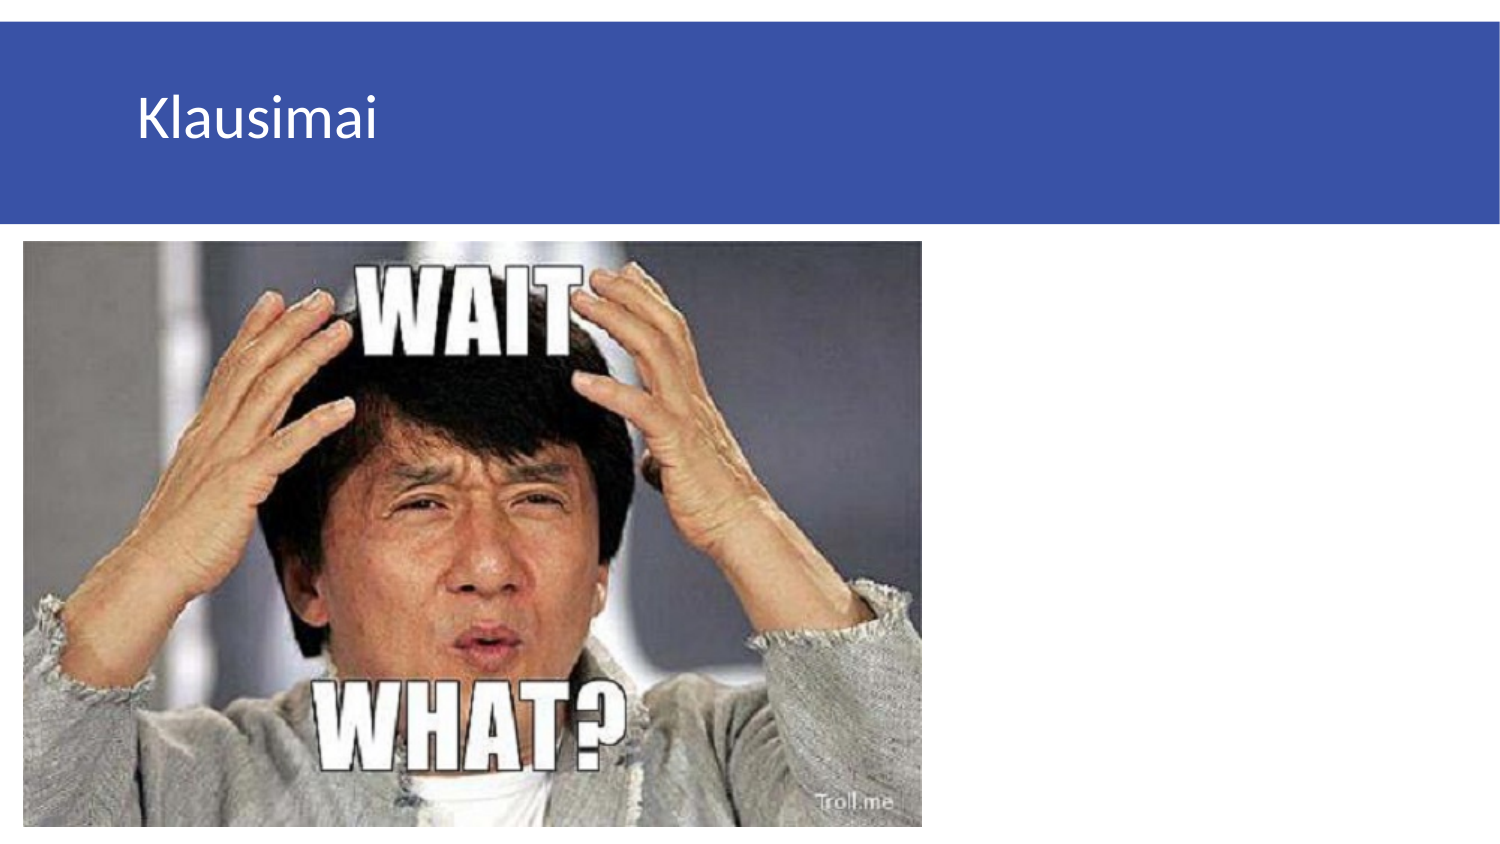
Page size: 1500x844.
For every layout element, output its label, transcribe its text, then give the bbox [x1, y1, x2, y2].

picture [23, 241, 922, 827]
title Klausimai [122, 72, 1500, 167]
